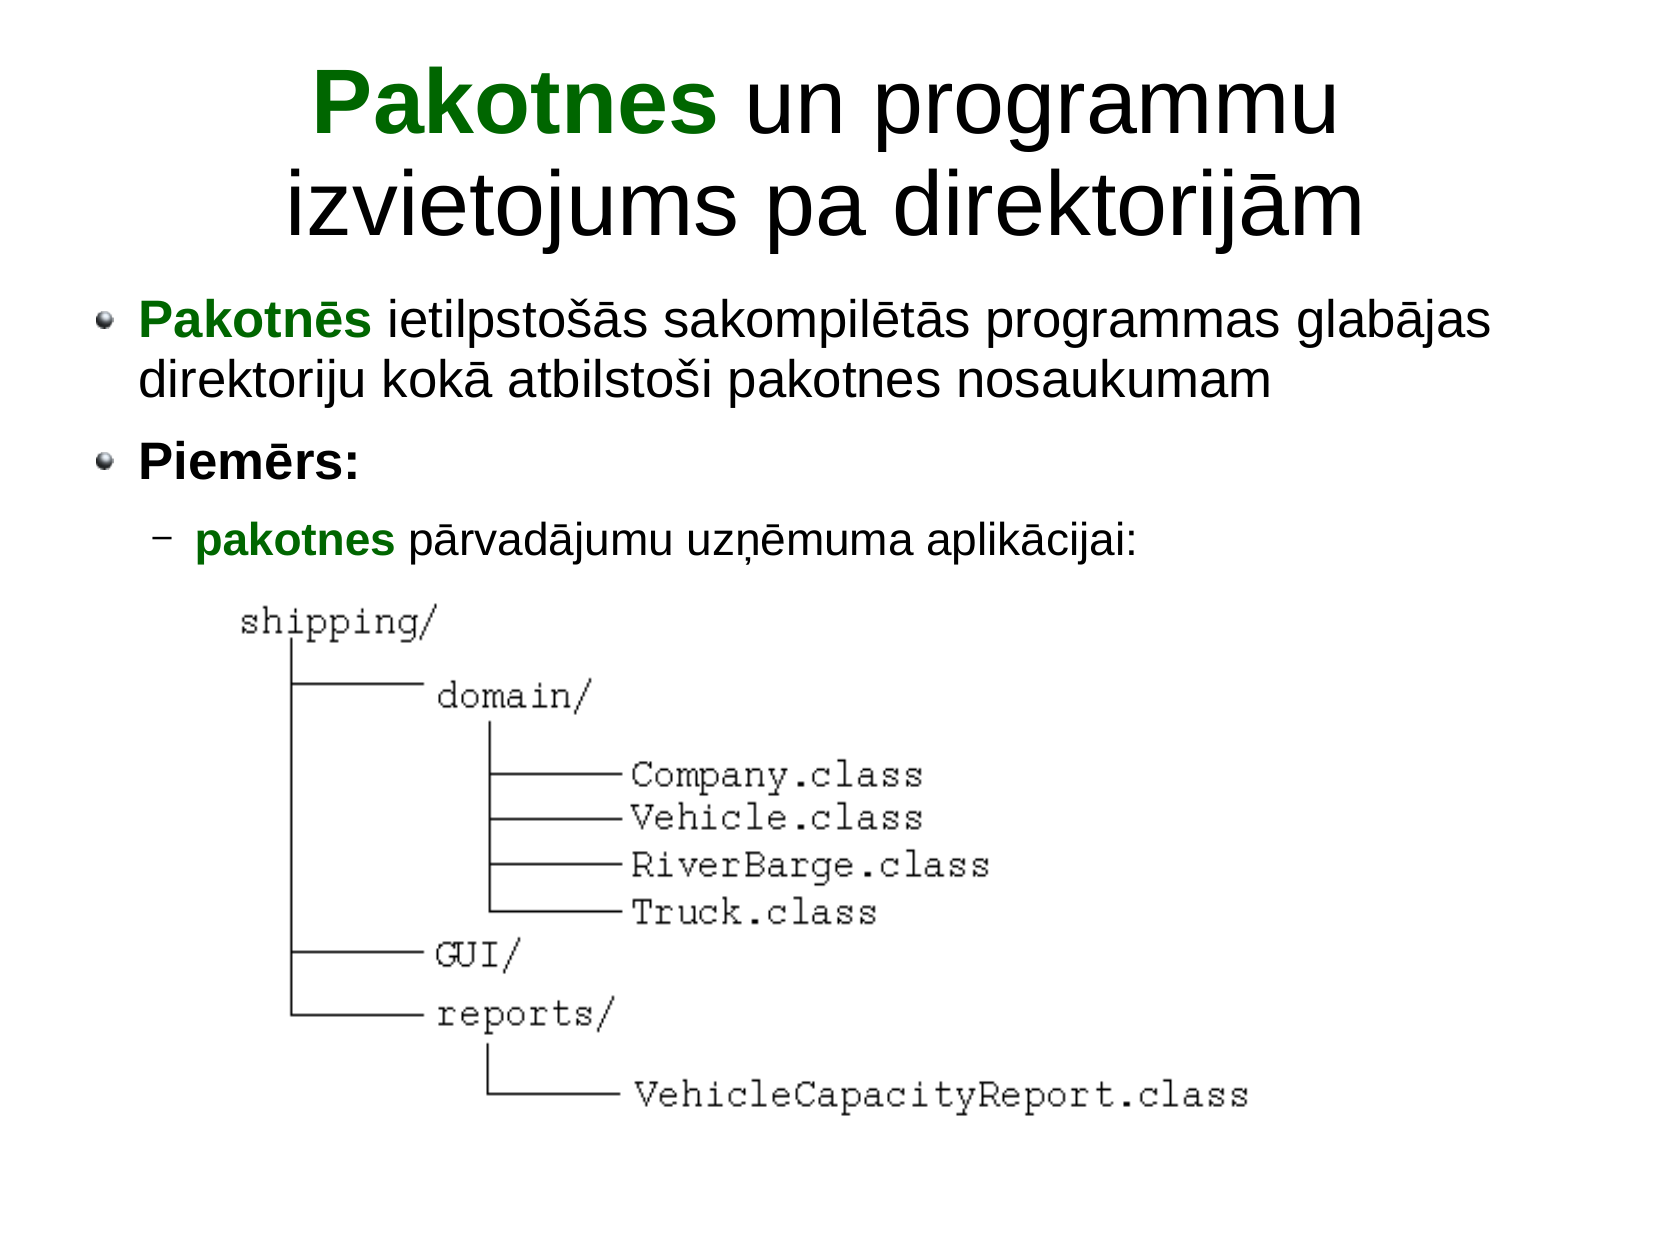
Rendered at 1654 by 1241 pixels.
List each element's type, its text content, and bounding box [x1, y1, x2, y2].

title Pakotnes un programmu izvietojums pa direktorijām [82, 49, 1571, 257]
picture [224, 591, 1264, 1134]
list Pakotnēs ietilpstošās sakompilētās programmas glabājas direktoriju kokā atbilstoši pakotnes nosaukumam Piemērs: pakotnes pārvadājumu uzņēmuma aplikācijai: [82, 290, 1583, 567]
